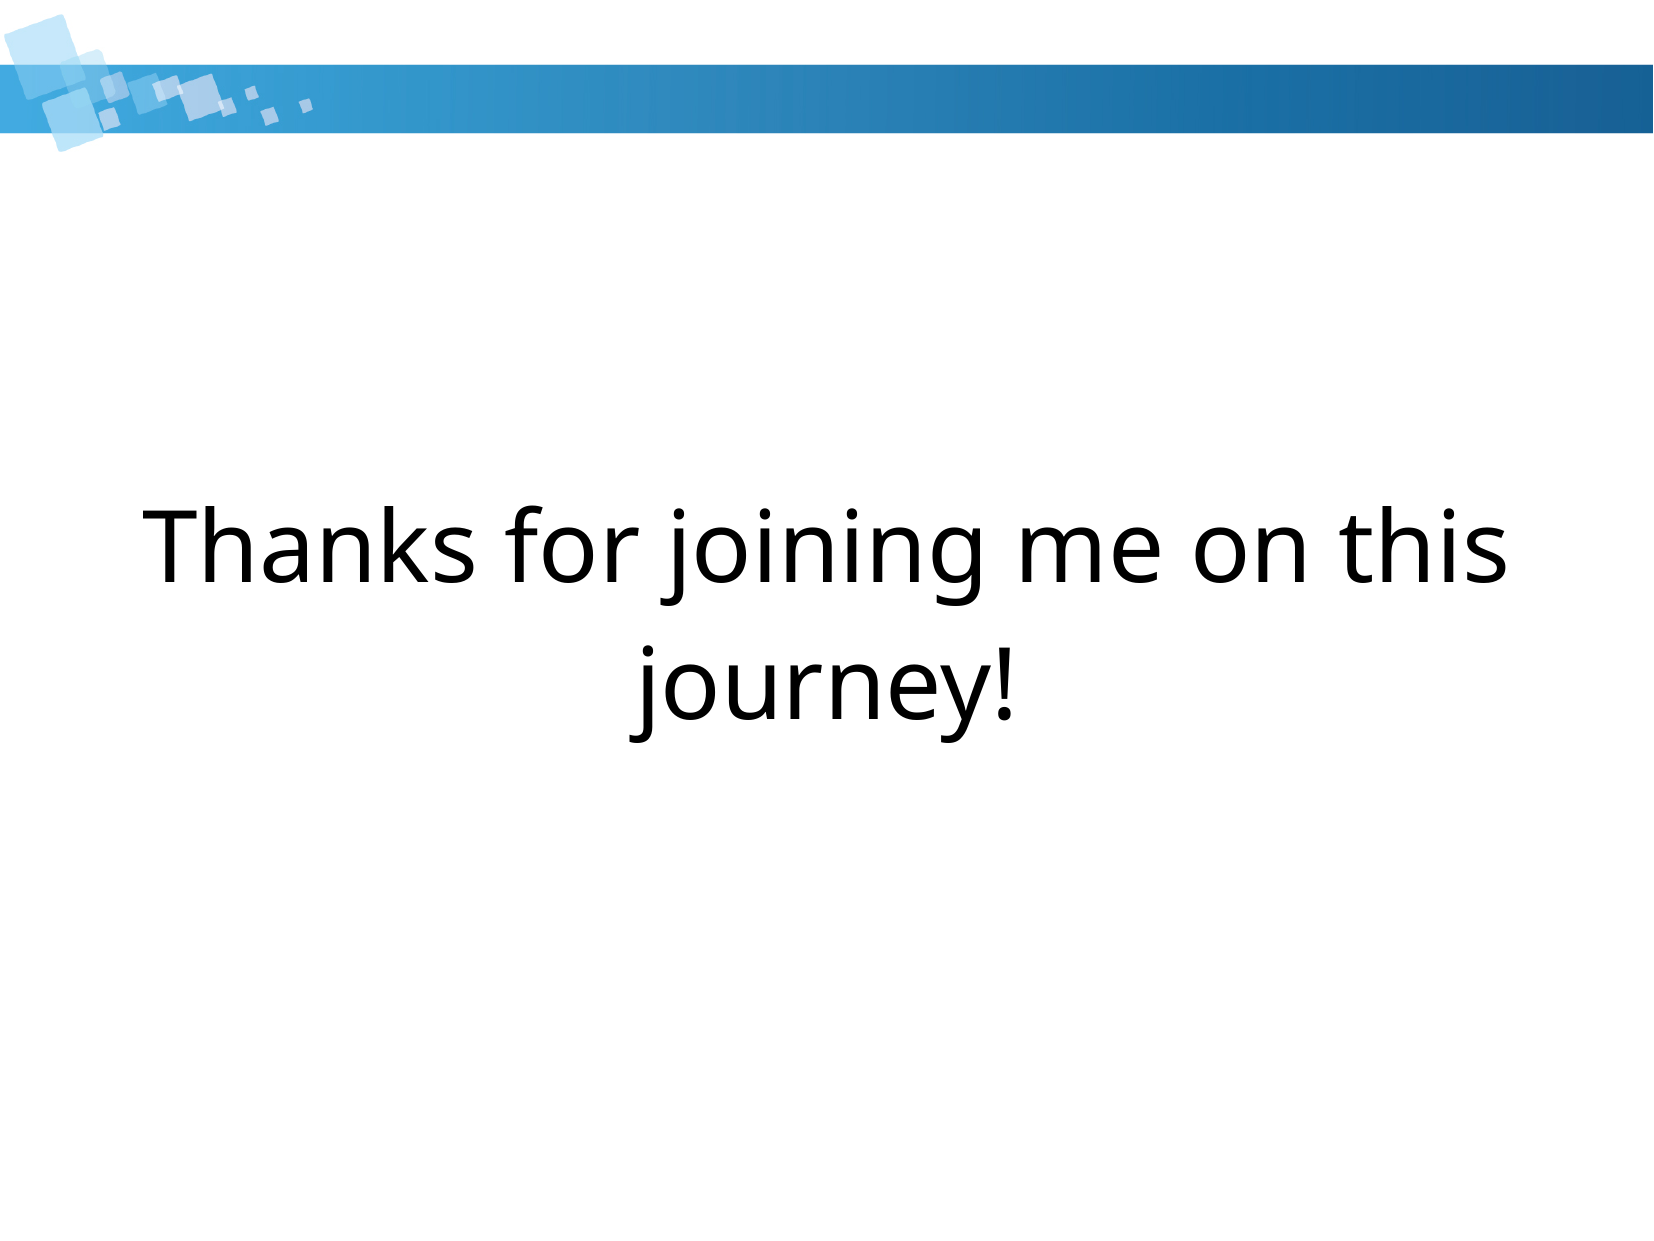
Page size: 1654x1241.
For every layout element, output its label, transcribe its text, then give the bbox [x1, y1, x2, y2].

picture [0, 0, 1653, 1238]
subtitle Thanks for joining me on this journey! [82, 132, 1571, 1093]
